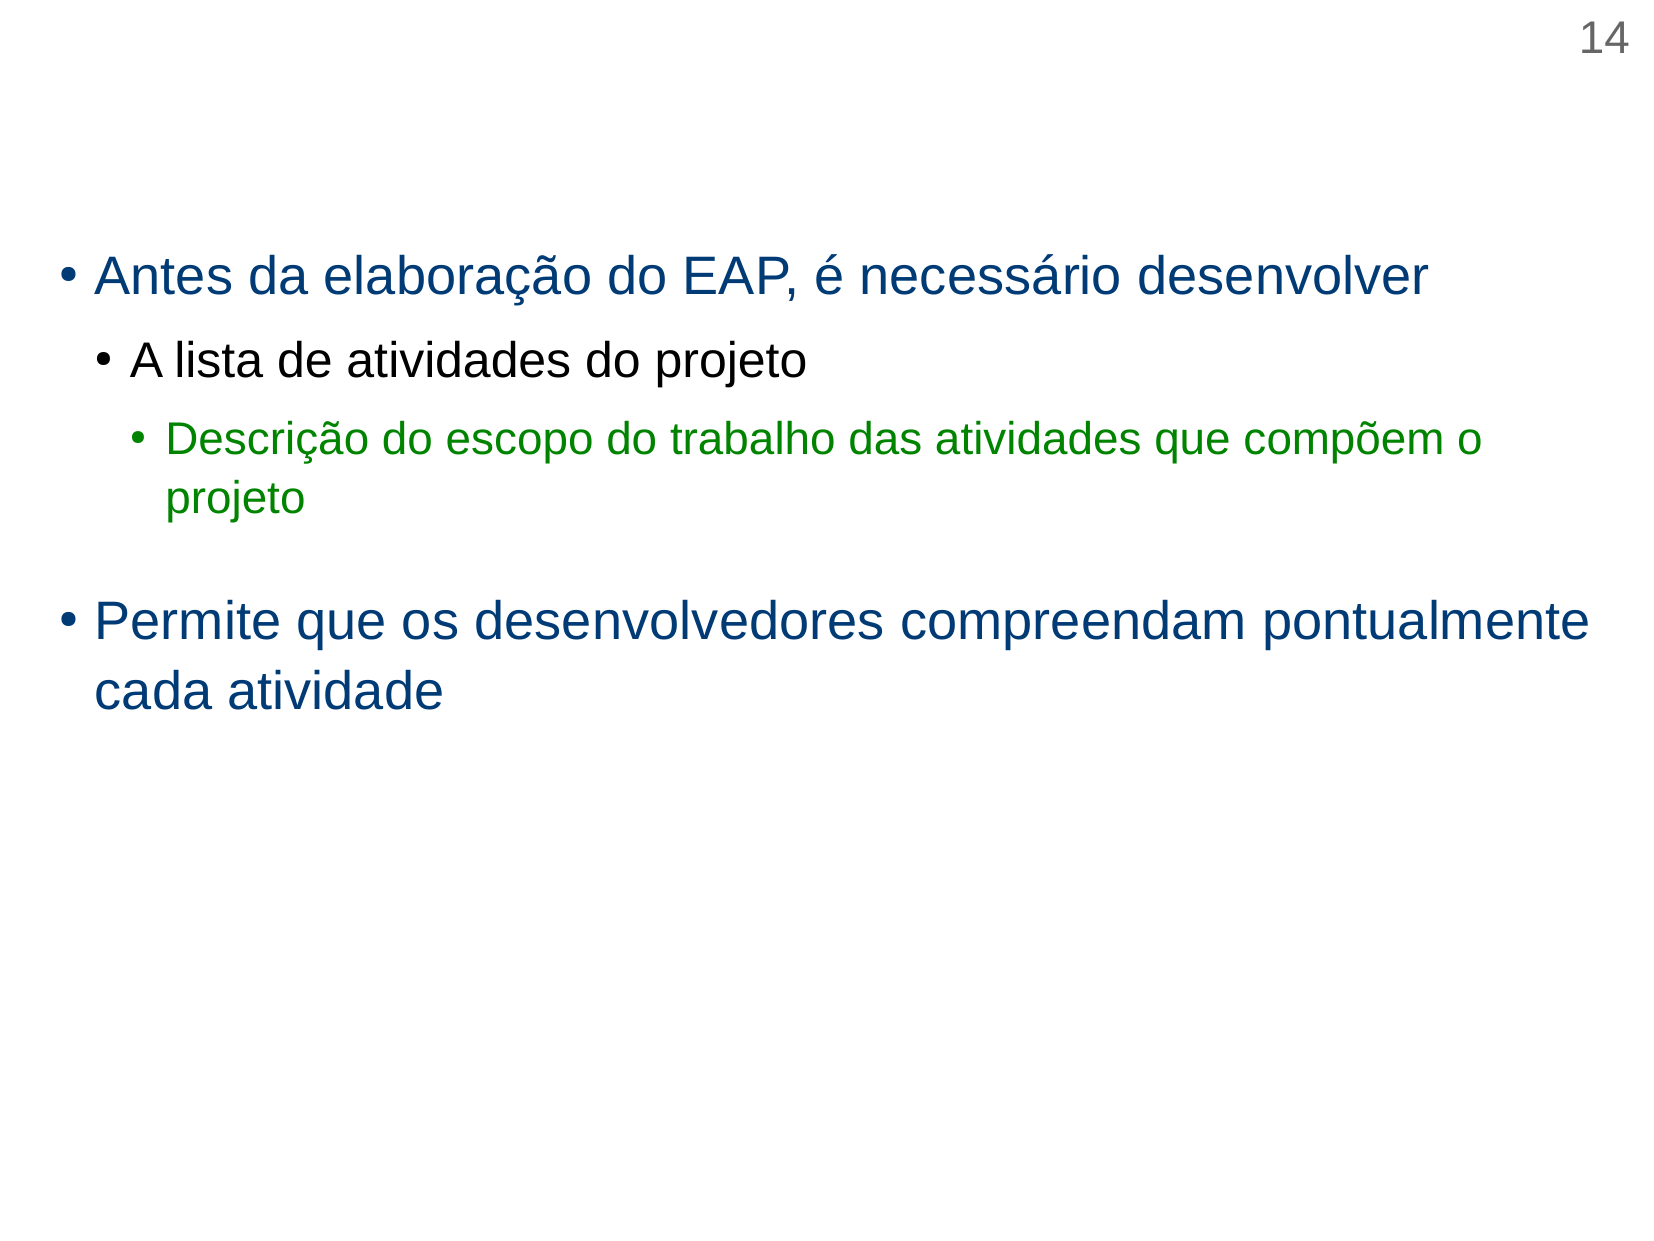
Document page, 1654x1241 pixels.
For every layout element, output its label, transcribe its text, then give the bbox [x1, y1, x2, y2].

list Antes da elaboração do EAP, é necessário desenvolver A lista de atividades do projeto Descrição do escopo do trabalho das atividades que compõem o projeto Permite que os desenvolvedores compreendam pontualmente cada atividade [59, 236, 1595, 1211]
